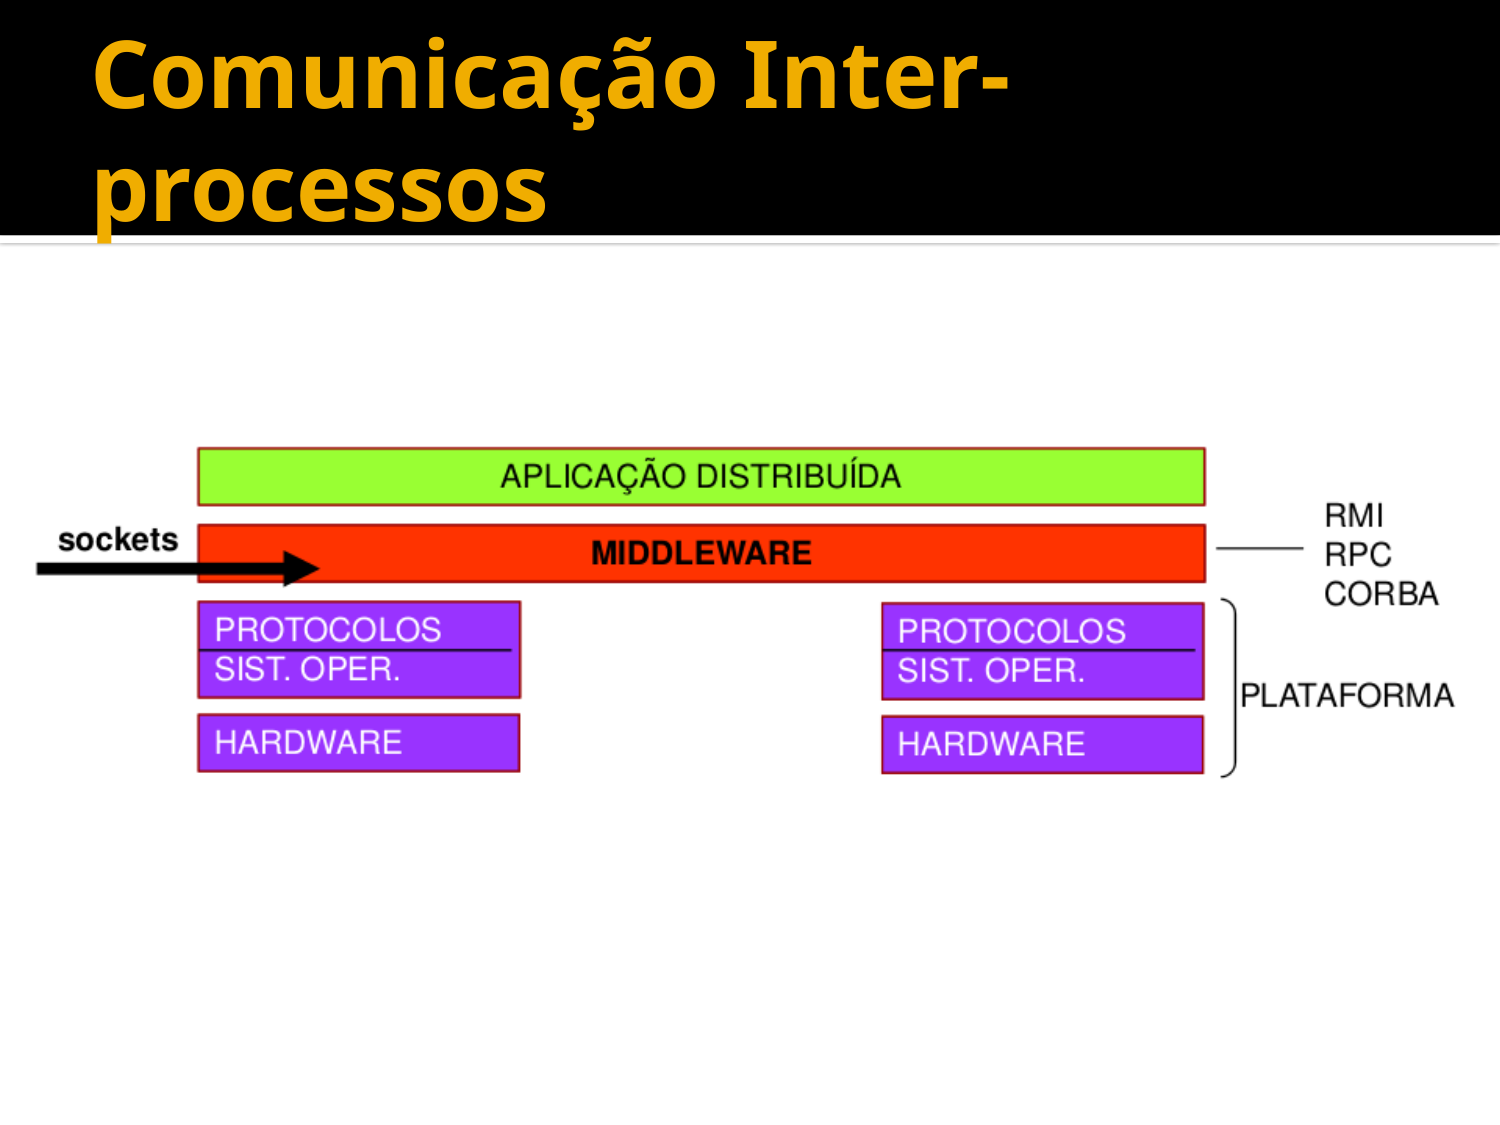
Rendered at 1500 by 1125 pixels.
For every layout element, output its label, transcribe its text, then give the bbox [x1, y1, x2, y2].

picture [22, 430, 1471, 787]
title Comunicação Inter-processos [75, 24, 1425, 231]
